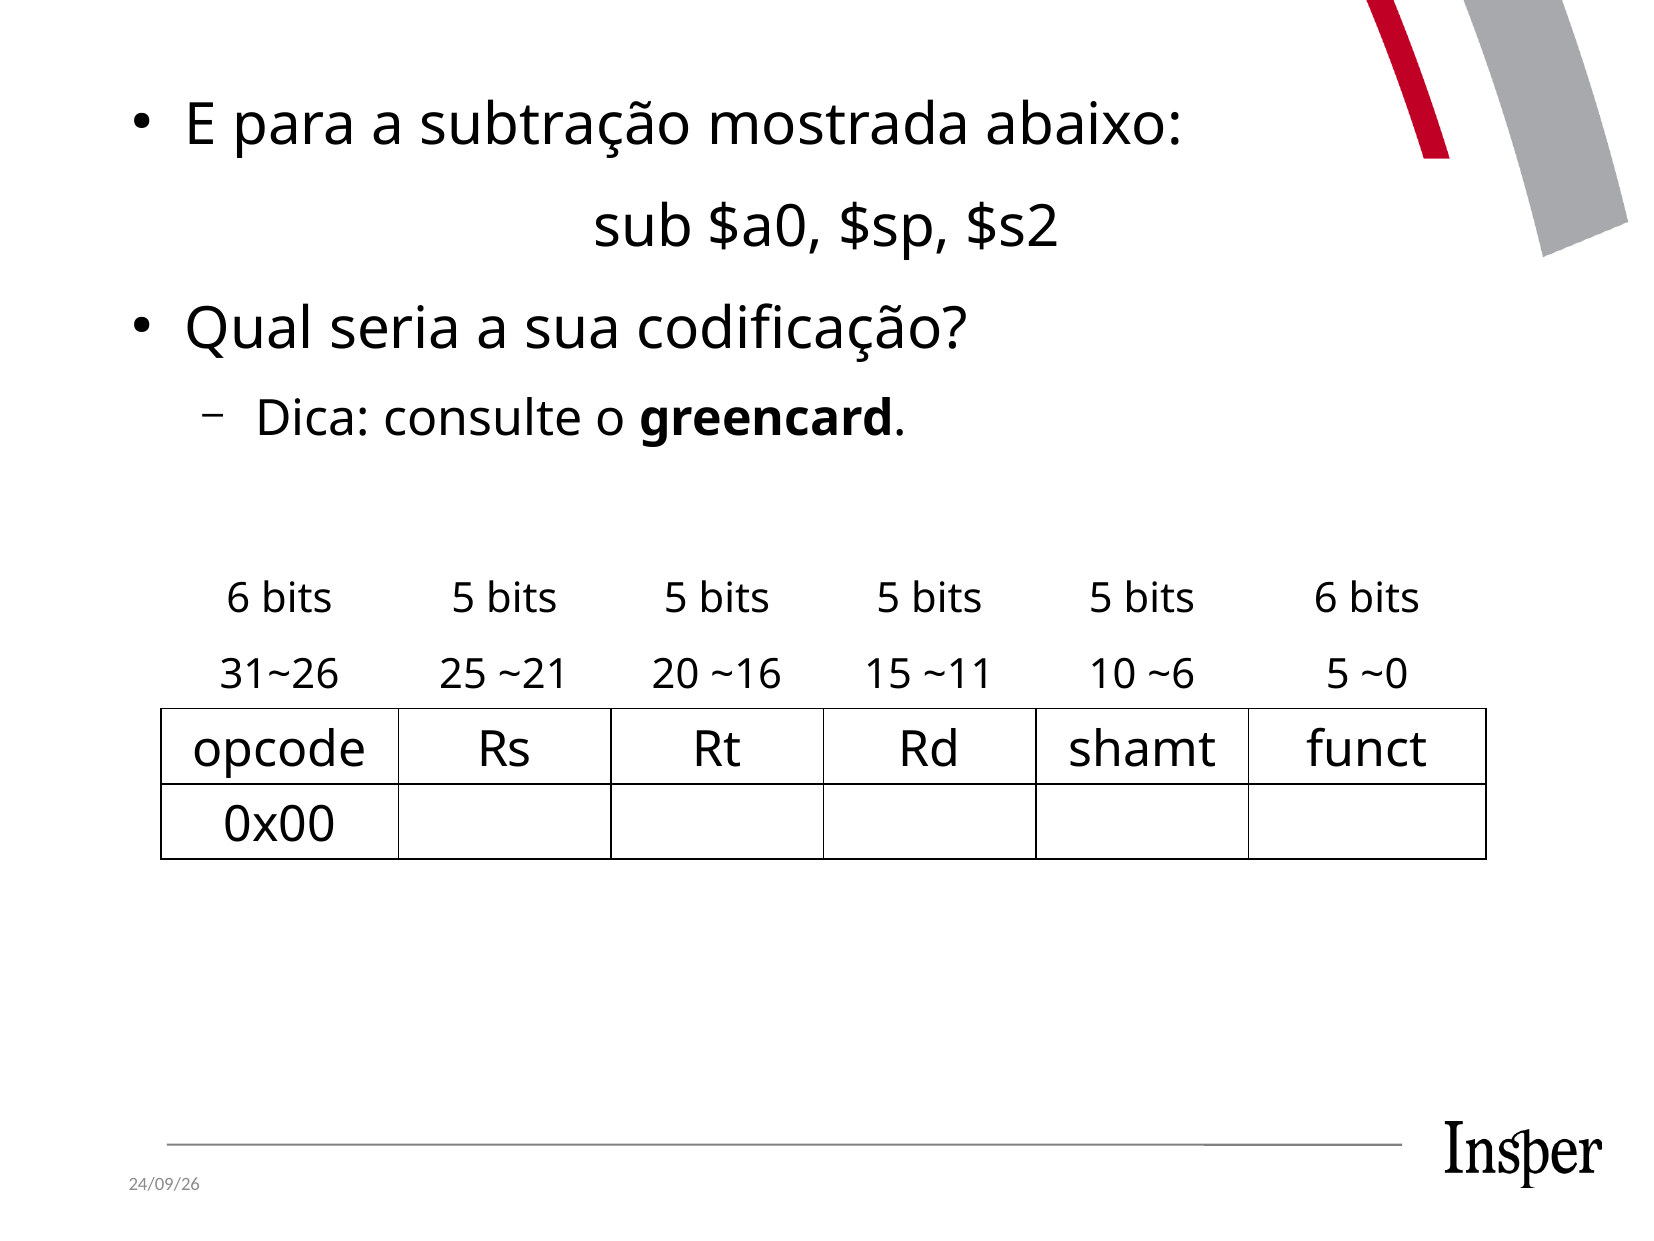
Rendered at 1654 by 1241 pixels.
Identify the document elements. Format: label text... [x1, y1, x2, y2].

text_box opcode [160, 708, 398, 783]
text_box 5 bits 15 ~11 [823, 563, 1035, 705]
text_box 5 bits 10 ~6 [1035, 563, 1249, 705]
text_box 6 bits 5 ~0 [1249, 563, 1486, 705]
text_box 5 bits 20 ~16 [610, 563, 823, 705]
list E para a subtração mostrada abaixo: sub $a0, $sp, $s2 Qual seria a sua codificação? Dica: consulte o greencard. [113, 94, 1540, 1117]
text_box 0x00 [160, 783, 398, 860]
text_box funct [1249, 708, 1486, 783]
text_box Rd [823, 708, 1035, 783]
text_box 6 bits 31~26 [160, 563, 398, 705]
text_box Rt [610, 708, 823, 783]
text_box 5 bits 25 ~21 [398, 563, 610, 705]
text_box Rs [398, 708, 610, 783]
text_box shamt [1035, 708, 1249, 783]
